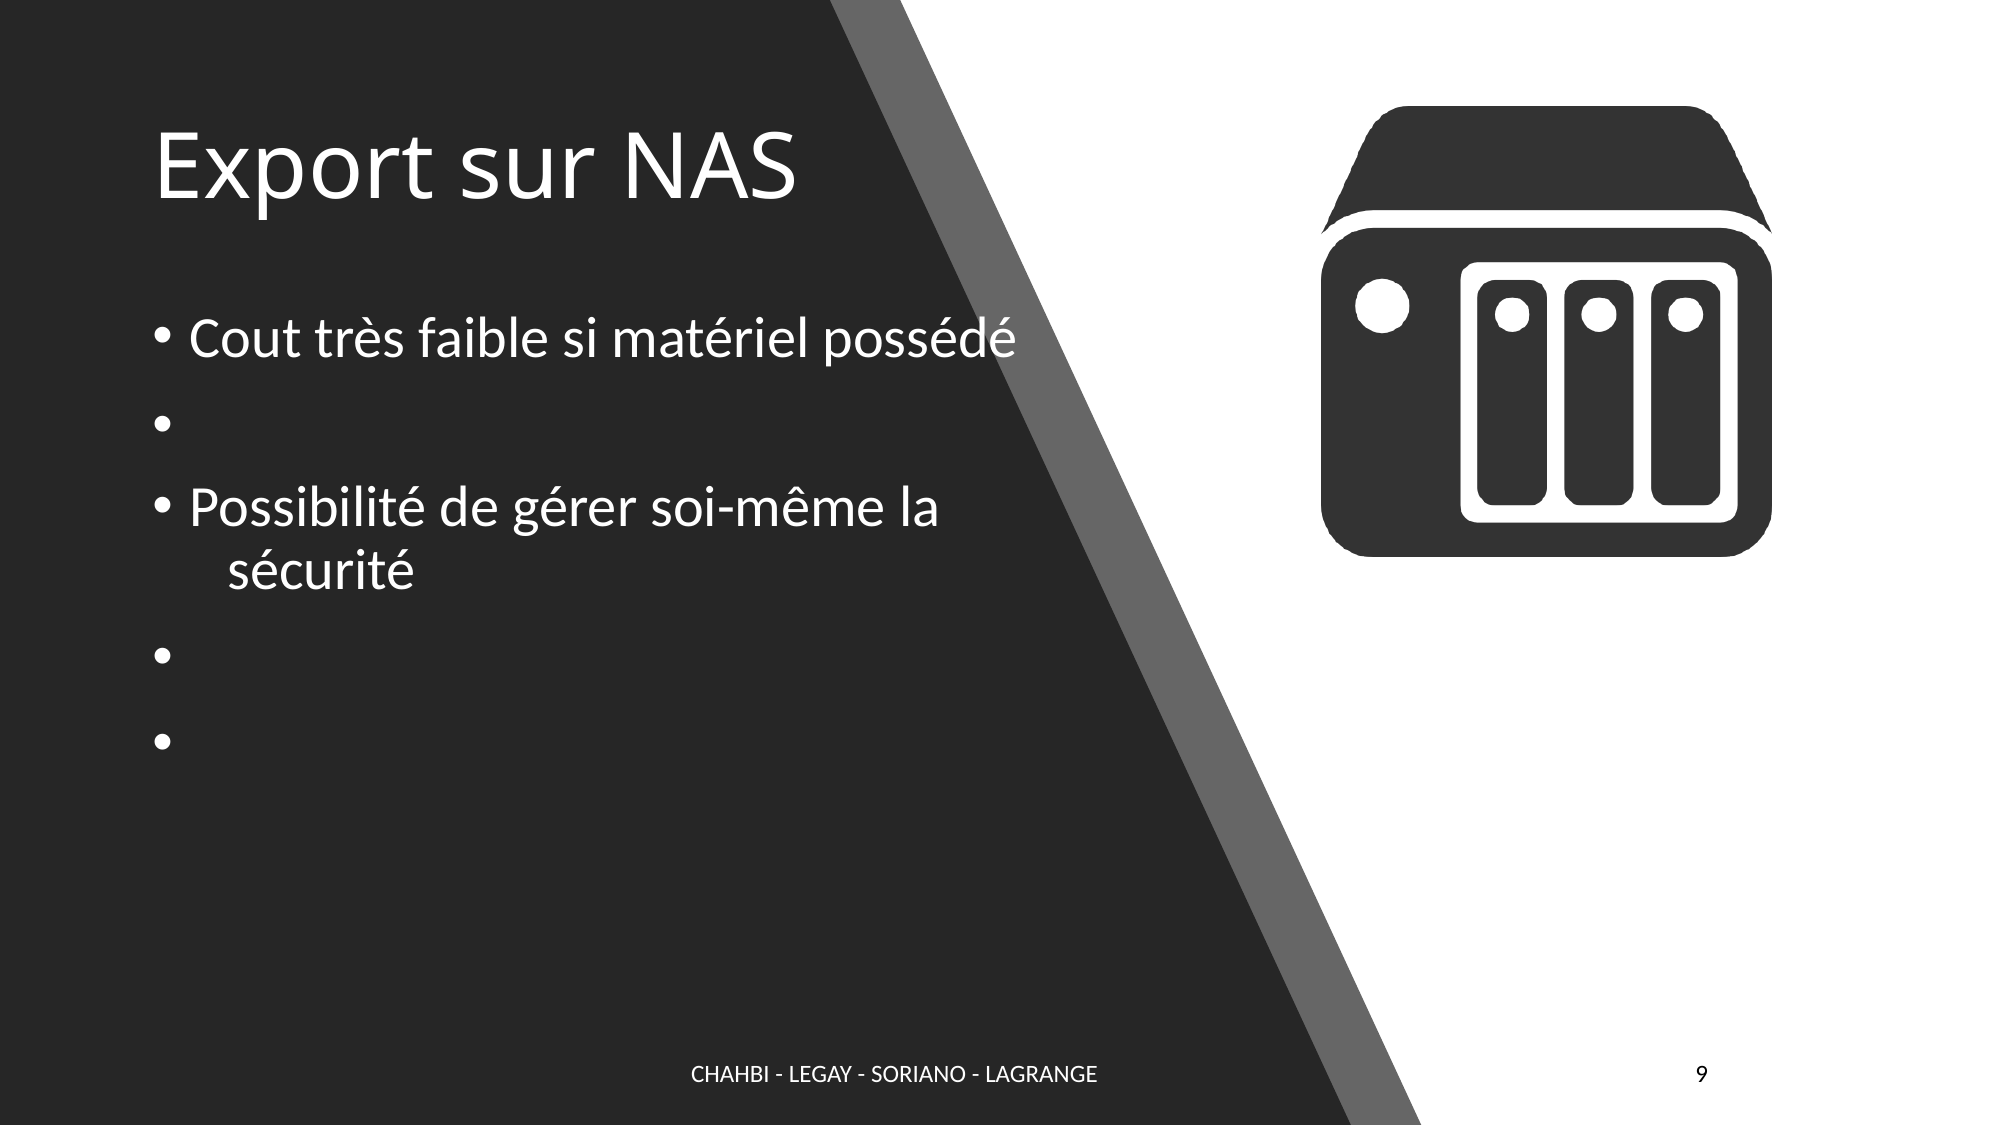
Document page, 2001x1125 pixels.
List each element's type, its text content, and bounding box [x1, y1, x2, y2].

list Cout très faible si matériel possédé Possibilité de gérer soi-même la sécurité [137, 299, 1863, 1014]
footer CHAHBI - LEGAY - SORIANO - LAGRANGE [521, 1042, 1269, 1103]
text_box [0, 0, 2000, 1125]
picture [1321, 106, 1772, 299]
title Export sur NAS [137, 59, 1863, 278]
slide_number [1680, 1042, 1863, 1103]
